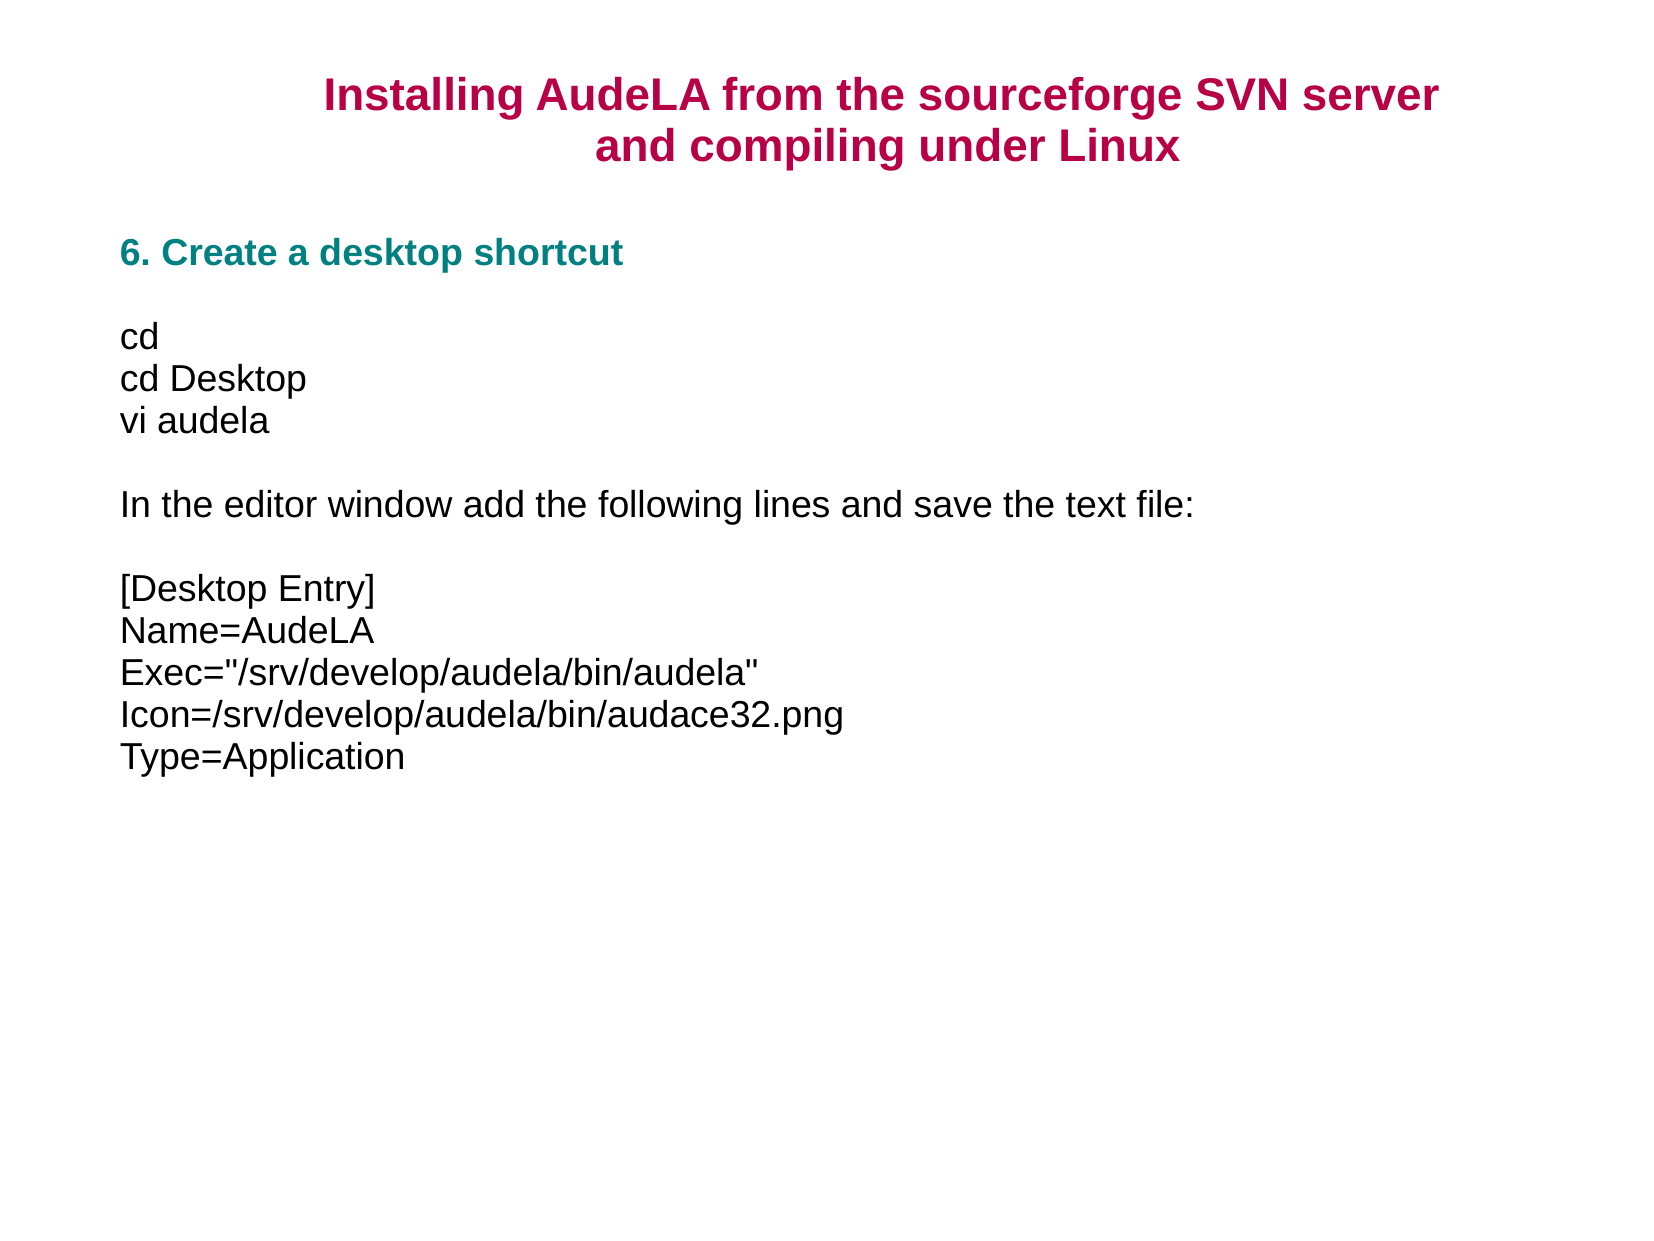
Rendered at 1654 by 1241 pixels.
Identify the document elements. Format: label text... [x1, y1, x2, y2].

text_box Installing AudeLA from the sourceforge SVN server and compiling under Linux [308, 61, 1468, 181]
text_box 6. Create a desktop shortcut cd cd Desktop vi audela In the editor window add the following lines and save the text file: [Desktop Entry] Name=AudeLA Exec="/srv/develop/audela/bin/audela" Icon=/srv/develop/audela/bin/audace32.png Type=Application [105, 224, 1208, 830]
